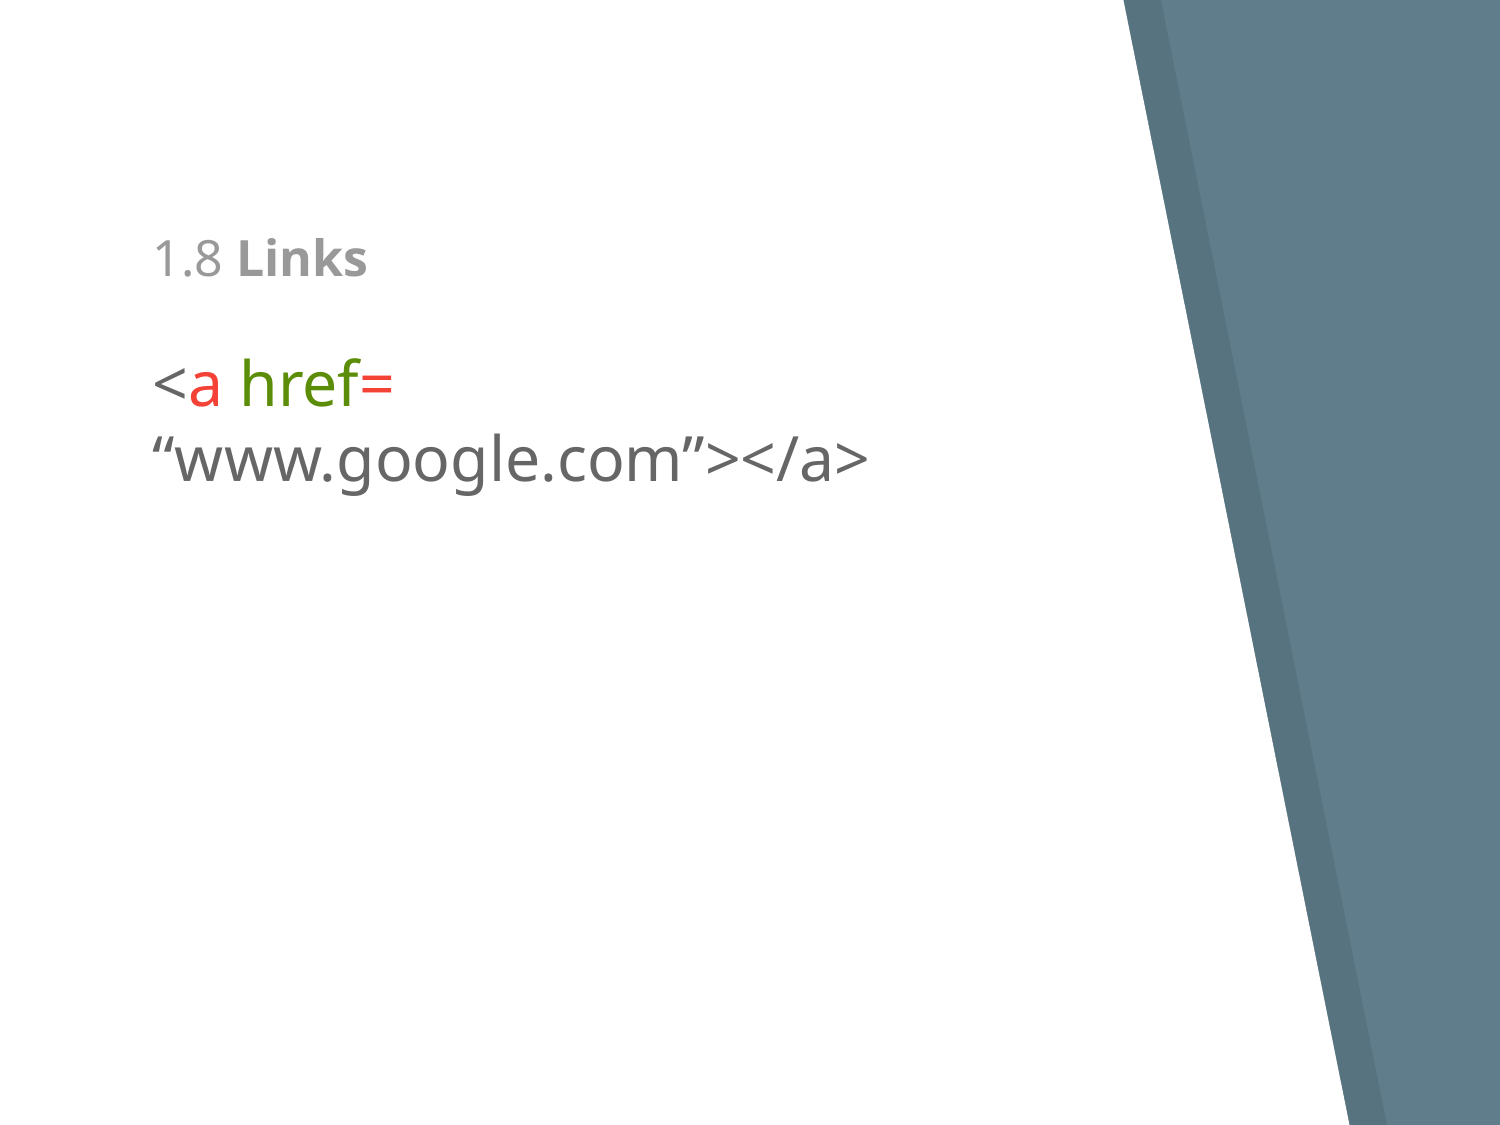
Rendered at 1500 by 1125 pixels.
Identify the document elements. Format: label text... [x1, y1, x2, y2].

title 1.8 Links [137, 195, 1011, 302]
list <a href= “www.google.com”></a> [137, 329, 1011, 823]
